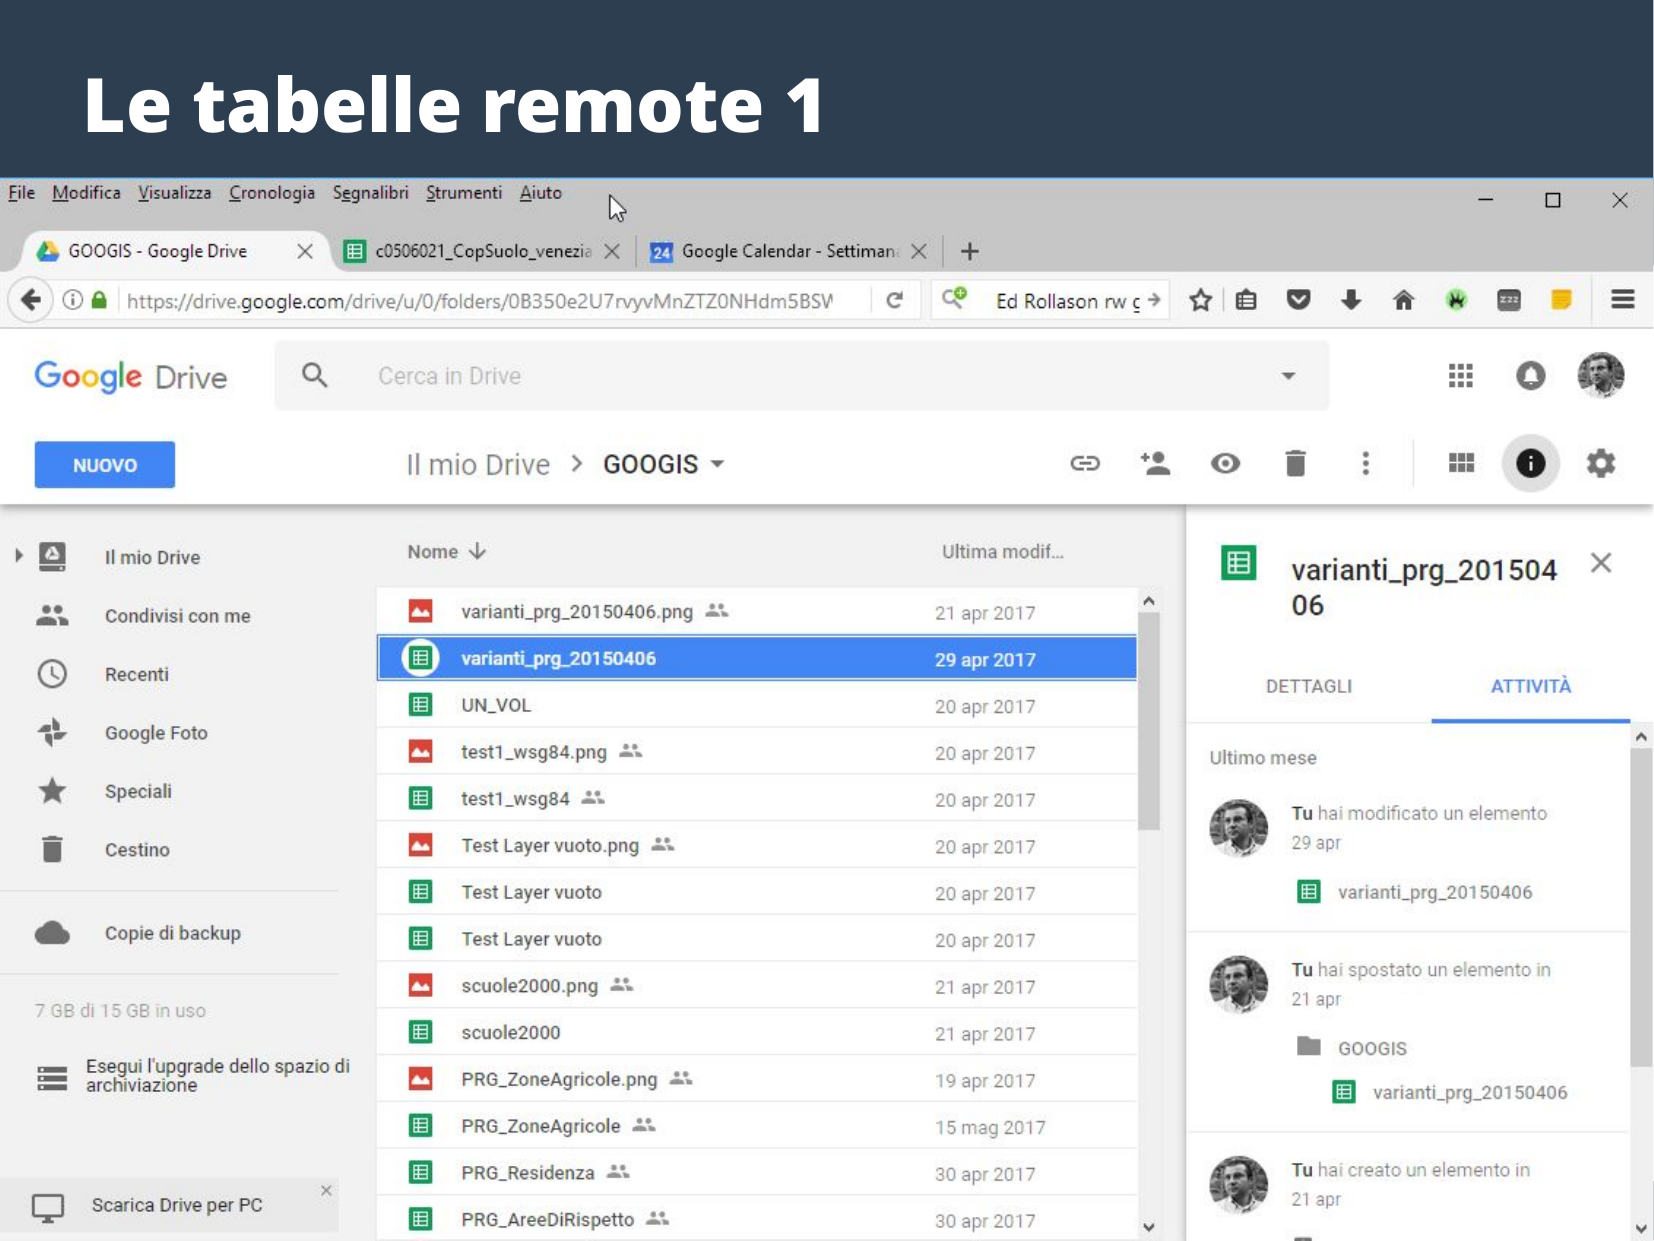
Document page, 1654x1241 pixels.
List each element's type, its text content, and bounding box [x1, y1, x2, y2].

picture [0, 177, 1654, 1241]
title Le tabelle remote 1 [82, 0, 1571, 177]
